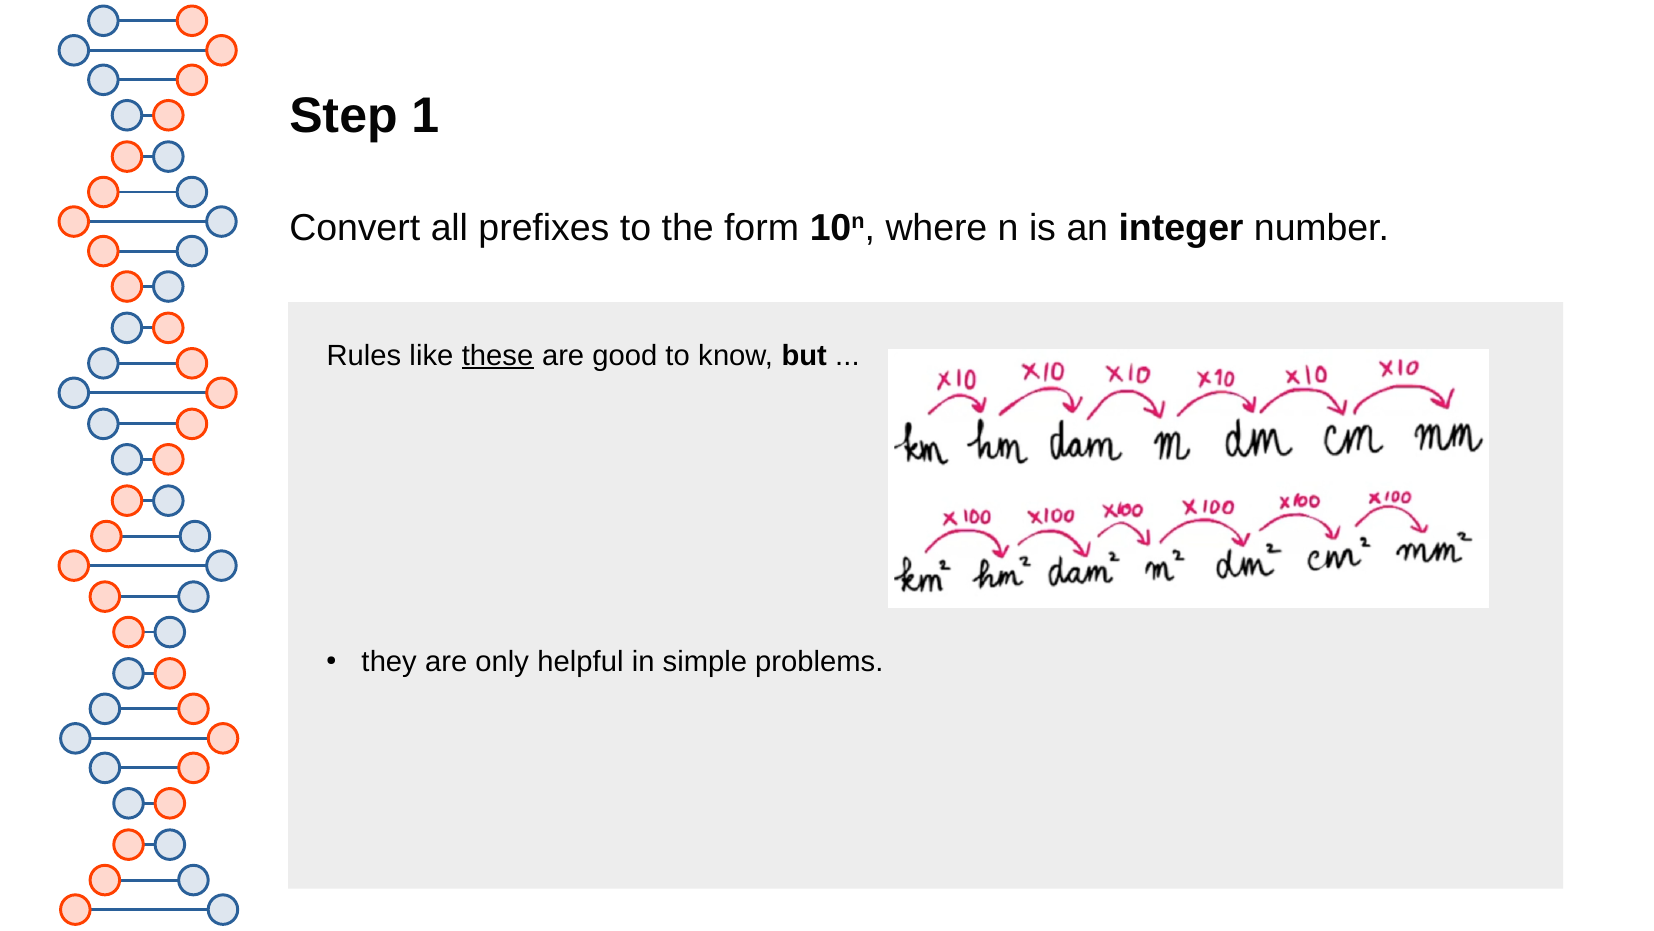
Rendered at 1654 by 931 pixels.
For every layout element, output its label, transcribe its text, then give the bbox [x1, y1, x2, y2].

list Convert all prefixes to the form 10n, where n is an integer number. [289, 206, 1576, 263]
text_box [288, 302, 1564, 889]
title Step 1 [289, 37, 620, 193]
text_box they are only helpful in simple problems. [311, 637, 1506, 862]
text_box Rules like these are good to know, but ... [311, 331, 889, 380]
picture [888, 349, 1489, 608]
